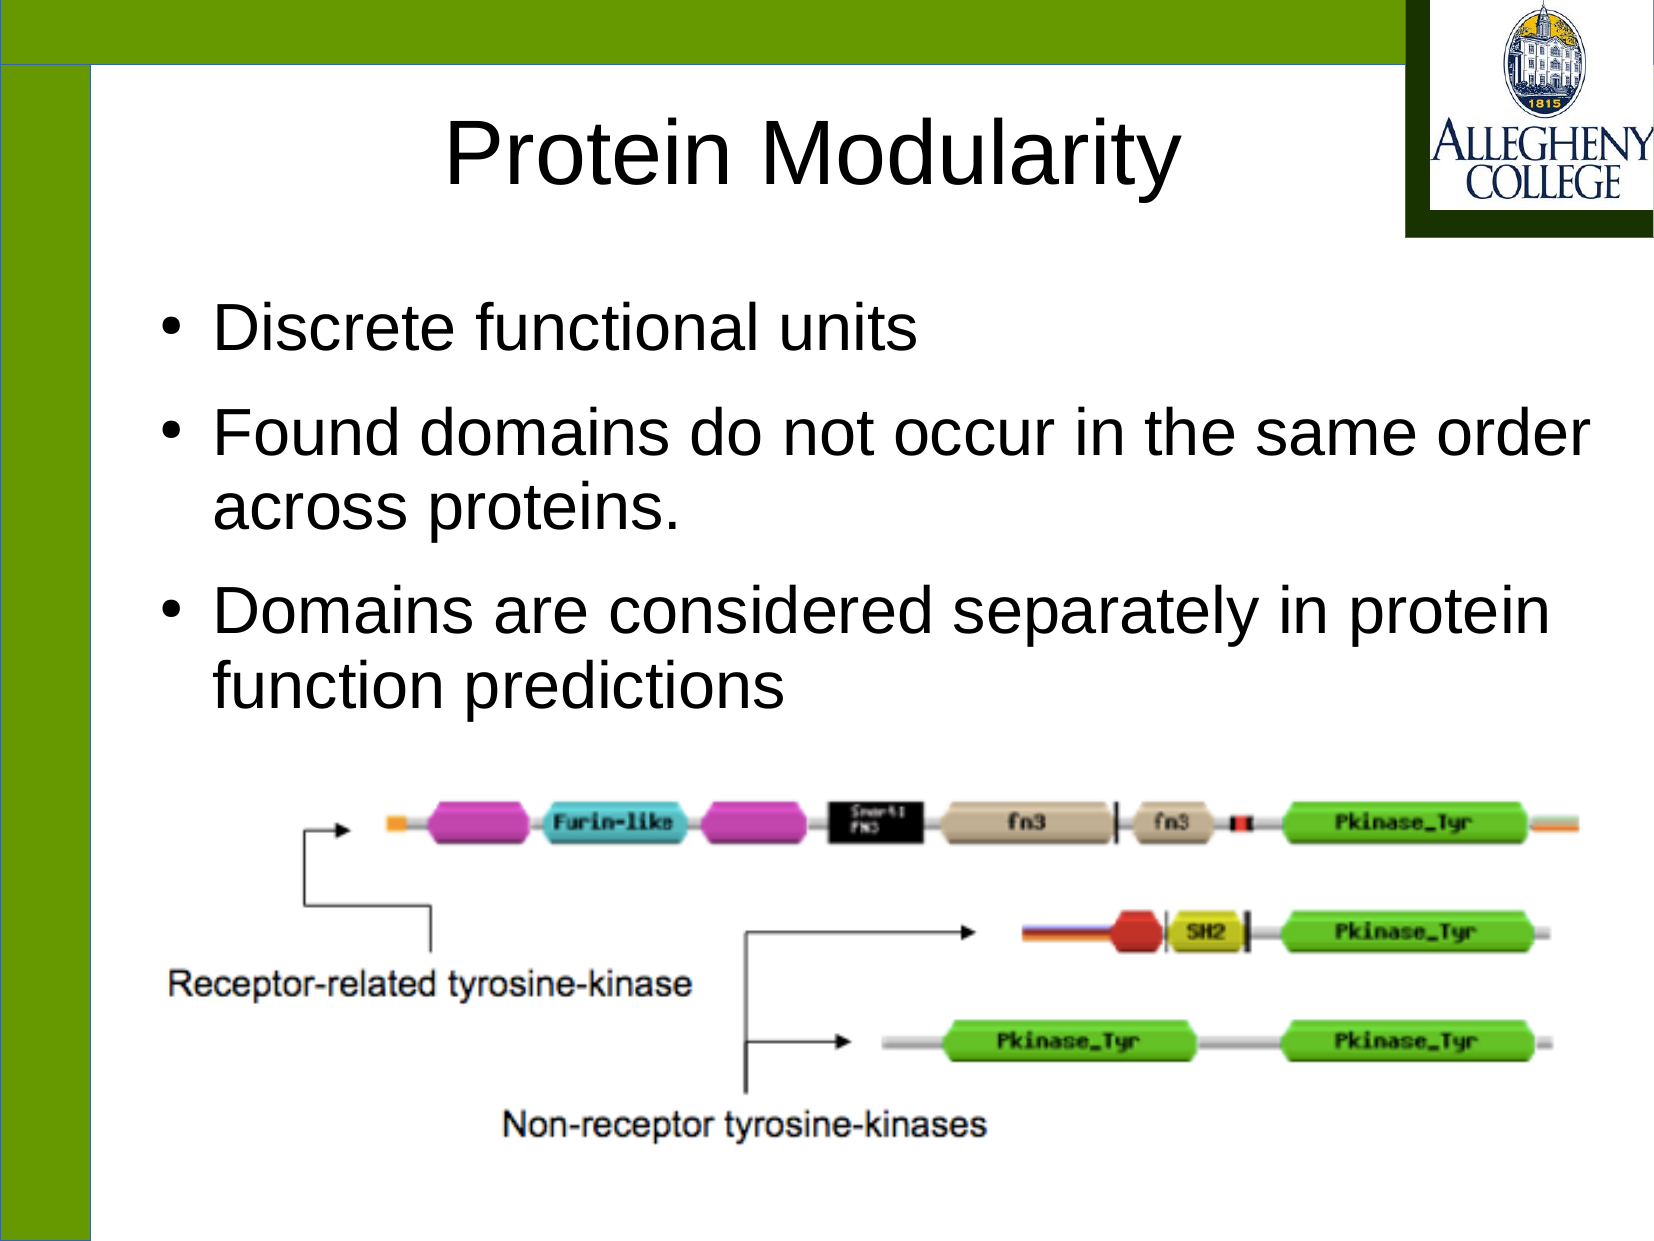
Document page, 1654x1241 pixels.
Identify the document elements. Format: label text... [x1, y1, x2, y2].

title Protein Modularity [112, 65, 1515, 257]
picture [147, 765, 1608, 1175]
text_box [0, 0, 1654, 1241]
picture [1430, 0, 1654, 210]
list Discrete functional units Found domains do not occur in the same order across proteins. Domains are considered separately in protein function predictions [141, 290, 1630, 1010]
